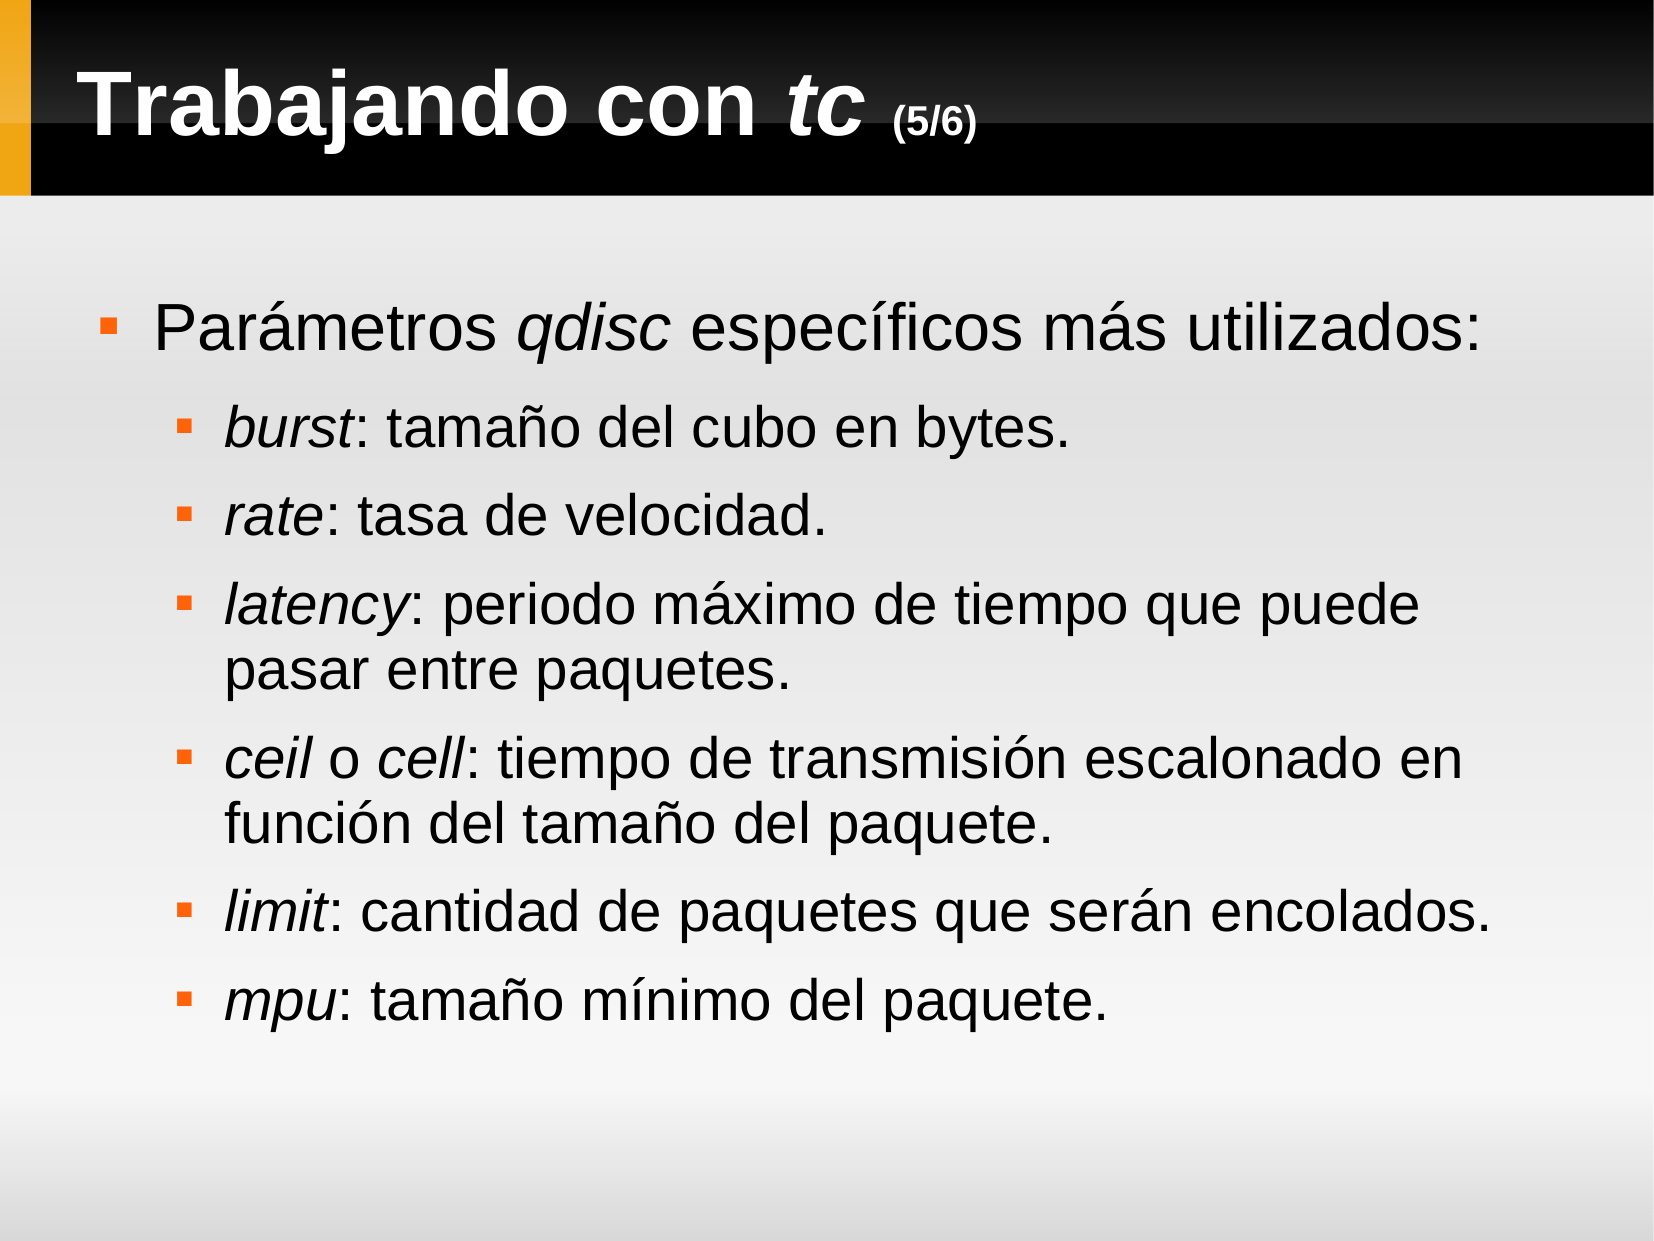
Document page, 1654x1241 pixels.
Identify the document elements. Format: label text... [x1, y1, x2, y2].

list Parámetros qdisc específicos más utilizados: burst: tamaño del cubo en bytes. rate: tasa de velocidad. latency: periodo máximo de tiempo que puede pasar entre paquetes. ceil o cell: tiempo de transmisión escalonado en función del tamaño del paquete. limit: cantidad de paquetes que serán encolados. mpu: tamaño mínimo del paquete. [82, 290, 1571, 1094]
title Trabajando con tc (5/6) [76, 0, 1565, 208]
picture [0, 0, 1654, 1241]
